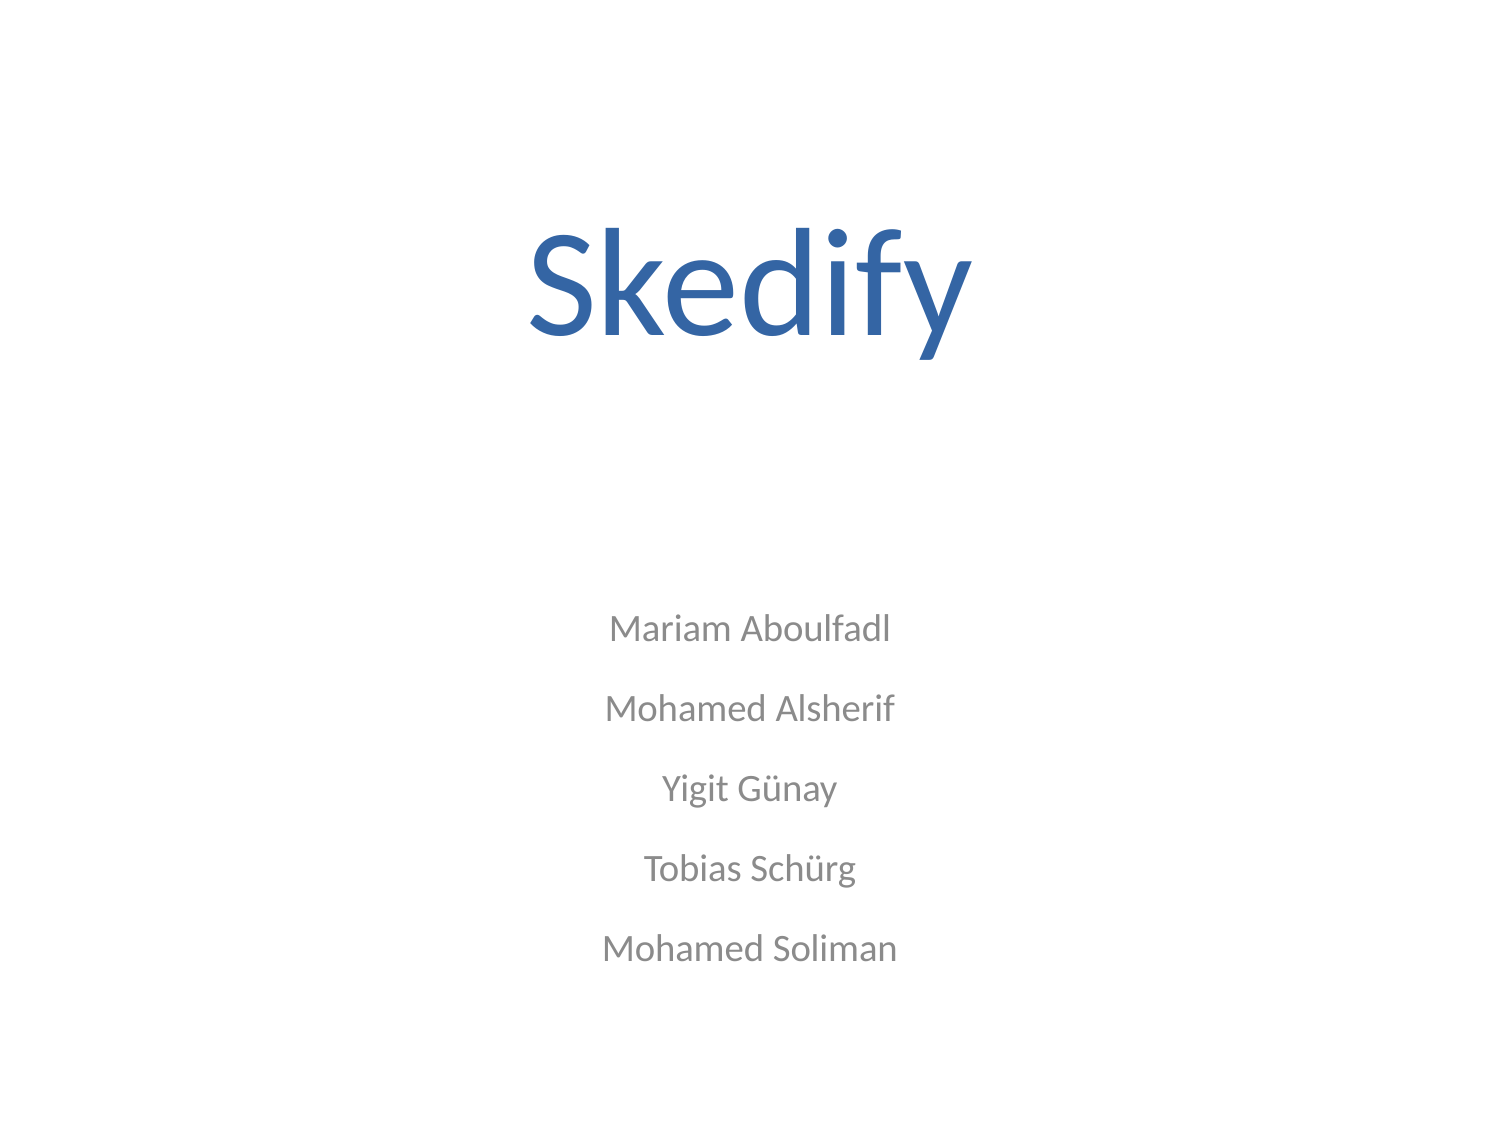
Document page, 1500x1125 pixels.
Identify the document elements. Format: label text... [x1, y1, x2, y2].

text_box Mariam Aboulfadl Mohamed Alsherif Yigit Günay Tobias Schürg Mohamed Soliman [224, 567, 1275, 1062]
text_box Skedify [112, 108, 1388, 350]
